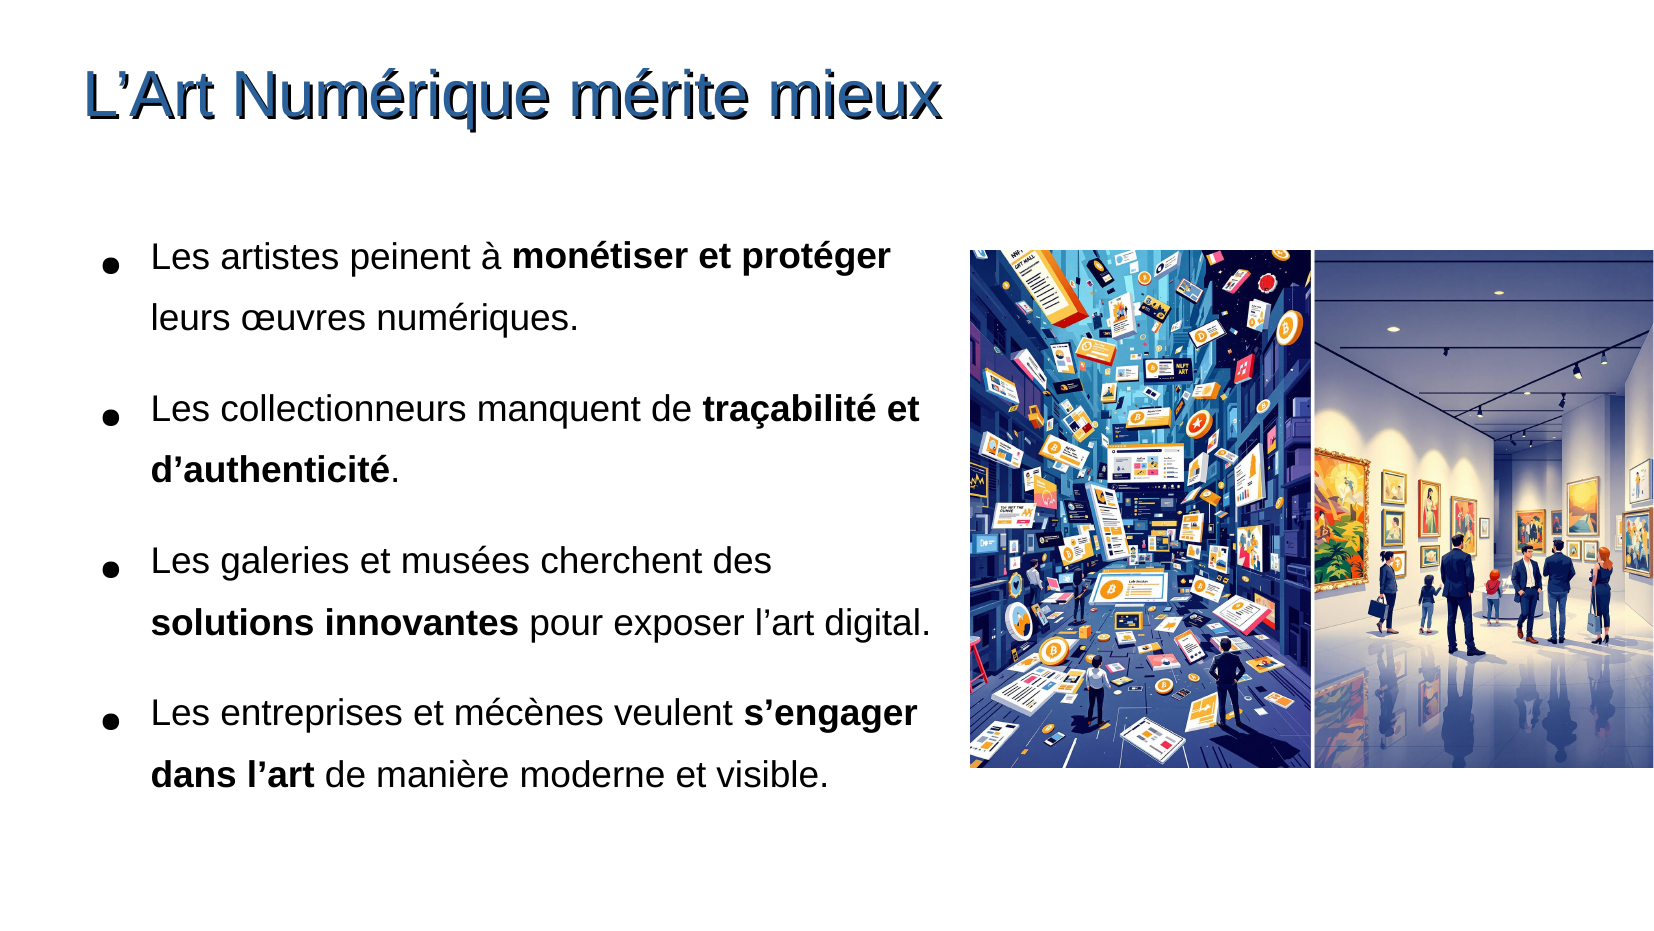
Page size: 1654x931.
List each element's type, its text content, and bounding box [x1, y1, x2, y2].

list Les artistes peinent à monétiser et protéger leurs œuvres numériques. Les collectionneurs manquent de traçabilité et d’authenticité. Les galeries et musées cherchent des solutions innovantes pour exposer l’art digital. Les entreprises et mécènes veulent s’engager dans l’art de manière moderne et visible. [82, 236, 945, 916]
title L’Art Numérique mérite mieux [82, 37, 1571, 193]
picture [970, 250, 1654, 768]
